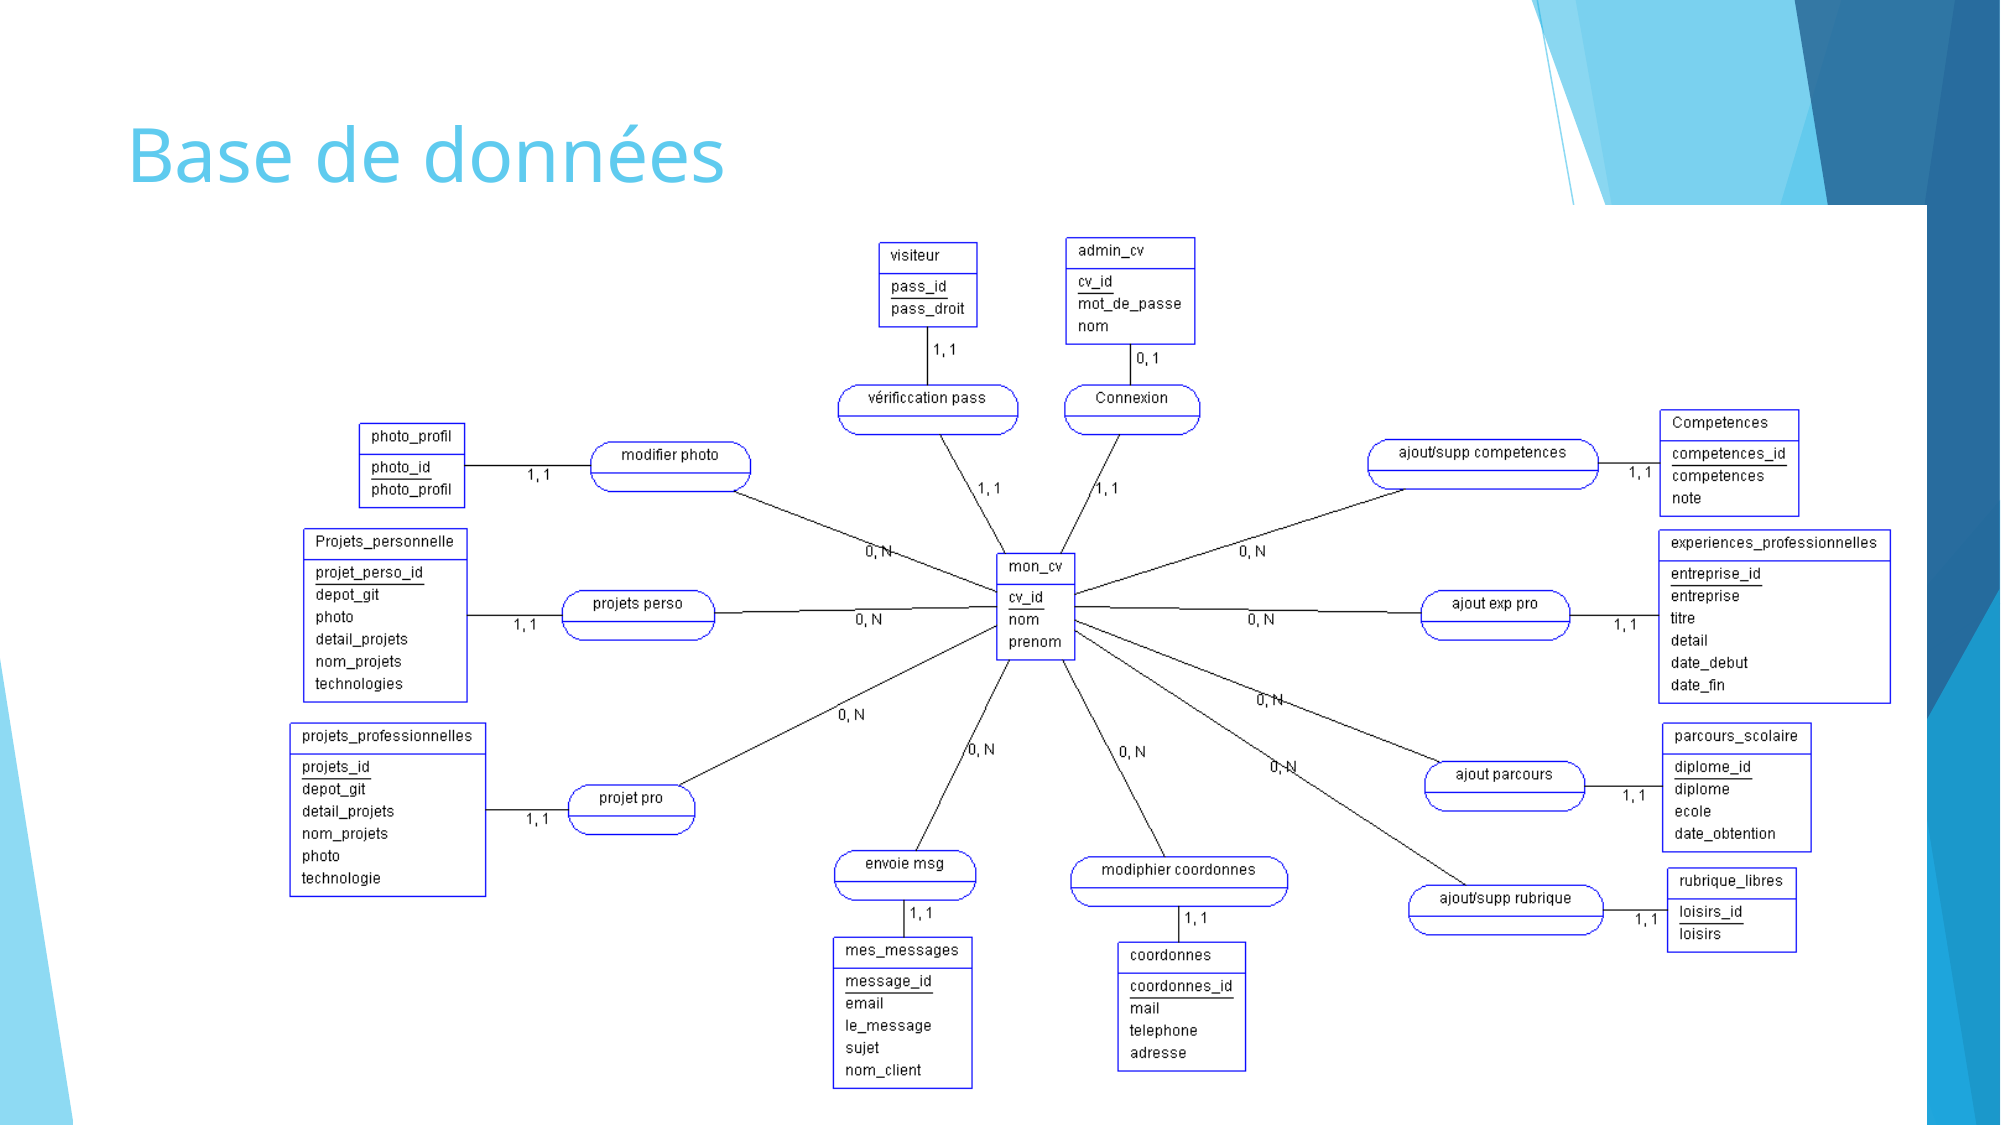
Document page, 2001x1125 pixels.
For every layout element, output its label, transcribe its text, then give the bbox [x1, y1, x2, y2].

picture [73, 206, 1927, 1125]
title Base de données [111, 99, 1522, 205]
